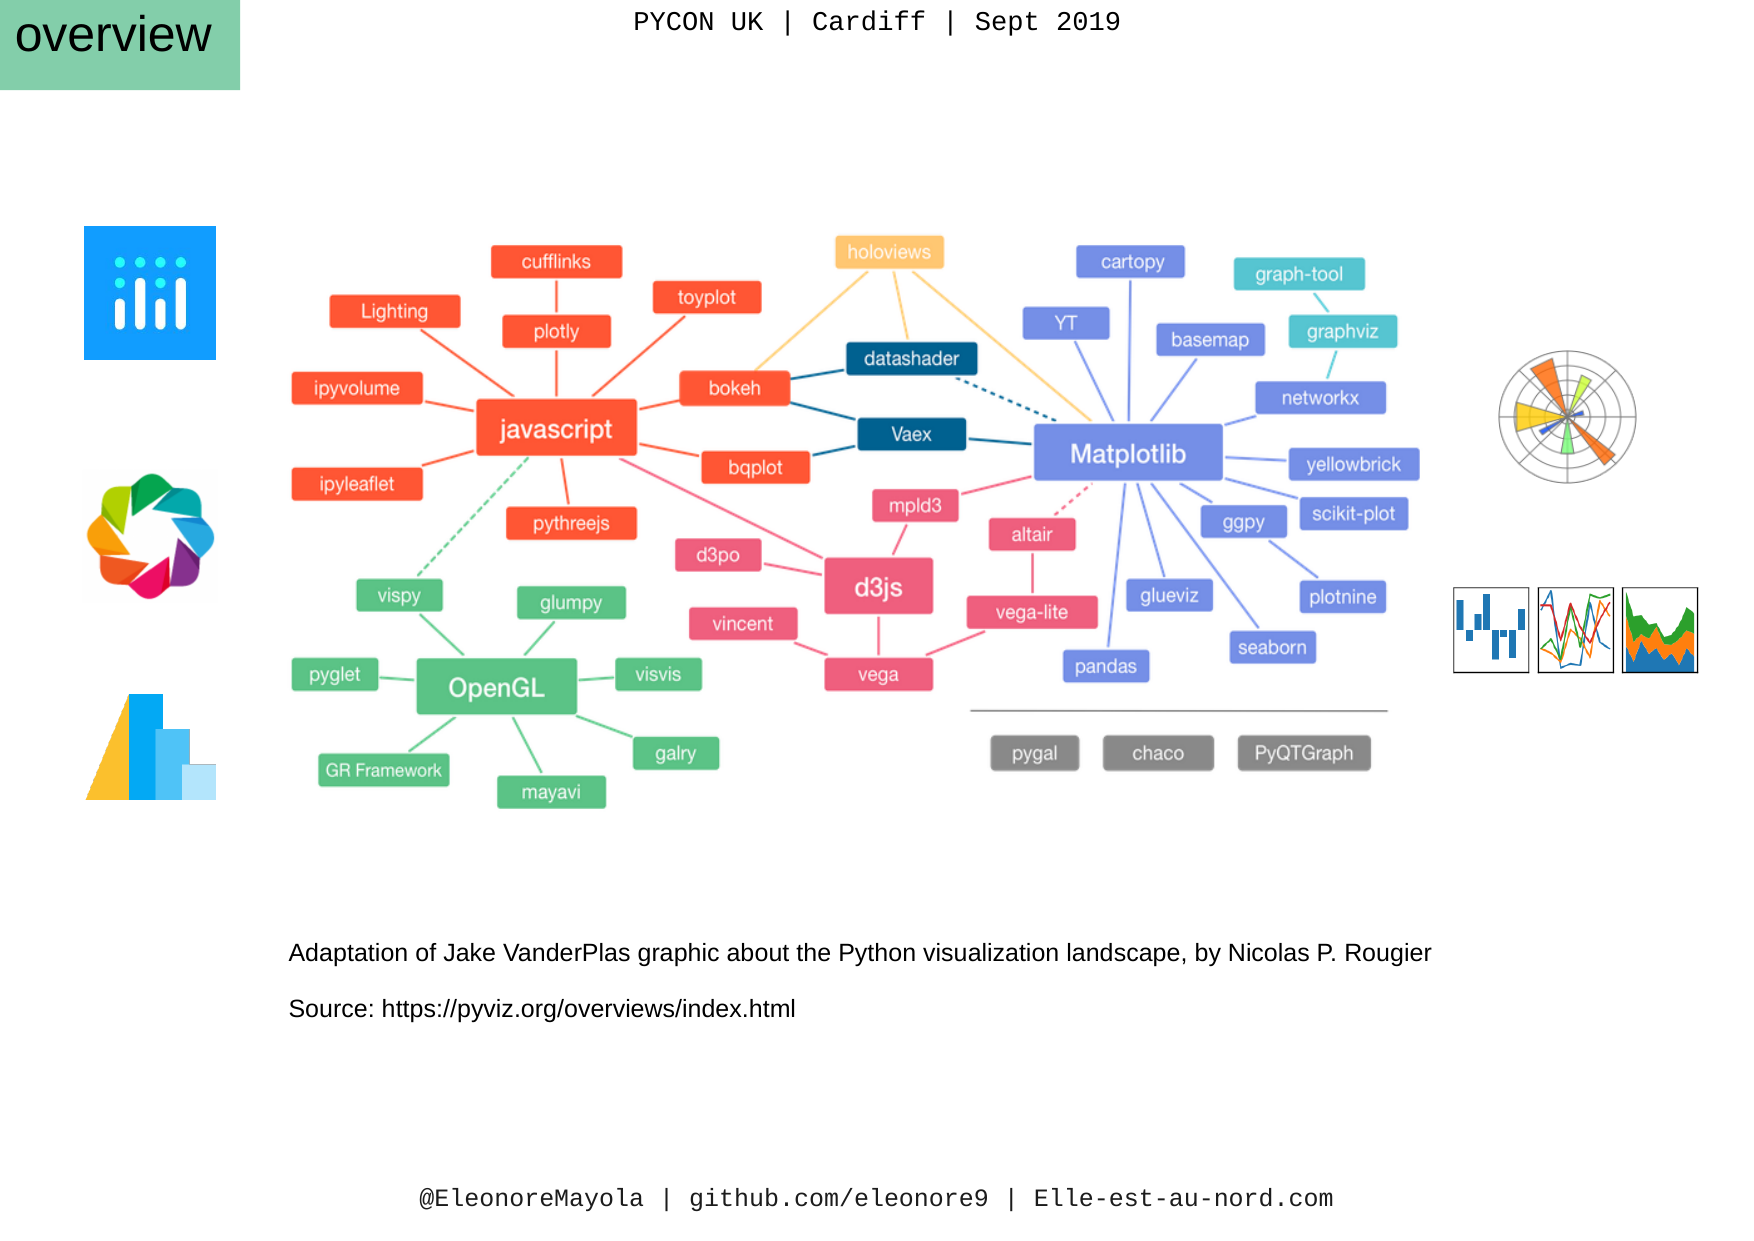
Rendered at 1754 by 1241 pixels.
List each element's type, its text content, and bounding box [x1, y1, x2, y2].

picture [273, 212, 1711, 826]
picture [84, 226, 216, 361]
text_box overview [0, 0, 241, 91]
picture [1498, 350, 1637, 484]
text_box @EleonoreMayola | github.com/eleonore9 | Elle-est-au-nord.com [313, 1149, 1441, 1241]
picture [82, 469, 218, 603]
picture [75, 676, 226, 817]
text_box PYCON UK | Cardiff | Sept 2019 [281, 0, 1473, 79]
text_box Adaptation of Jake VanderPlas graphic about the Python visualization landscape, by Nicolas P. Rougier Source: https://pyviz.org/overviews/index.html [273, 931, 1552, 1034]
